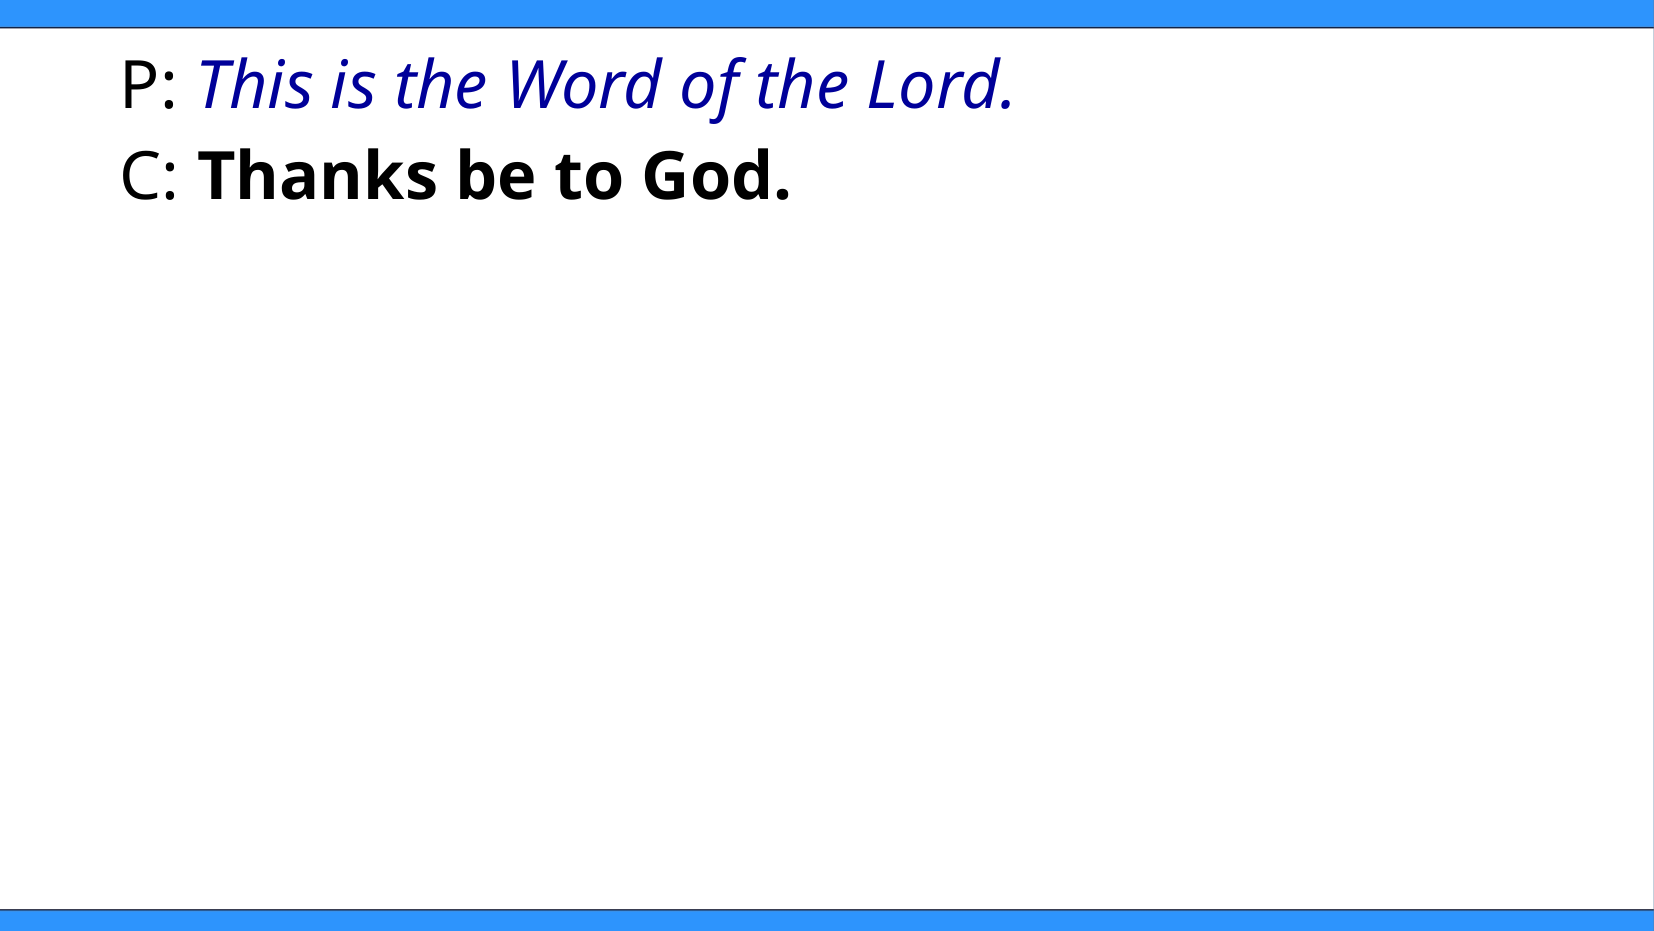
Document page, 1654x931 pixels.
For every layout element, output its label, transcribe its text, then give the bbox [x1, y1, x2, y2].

text_box P: This is the Word of the Lord. C: Thanks be to God. [105, 30, 1546, 260]
picture [0, 0, 1654, 931]
